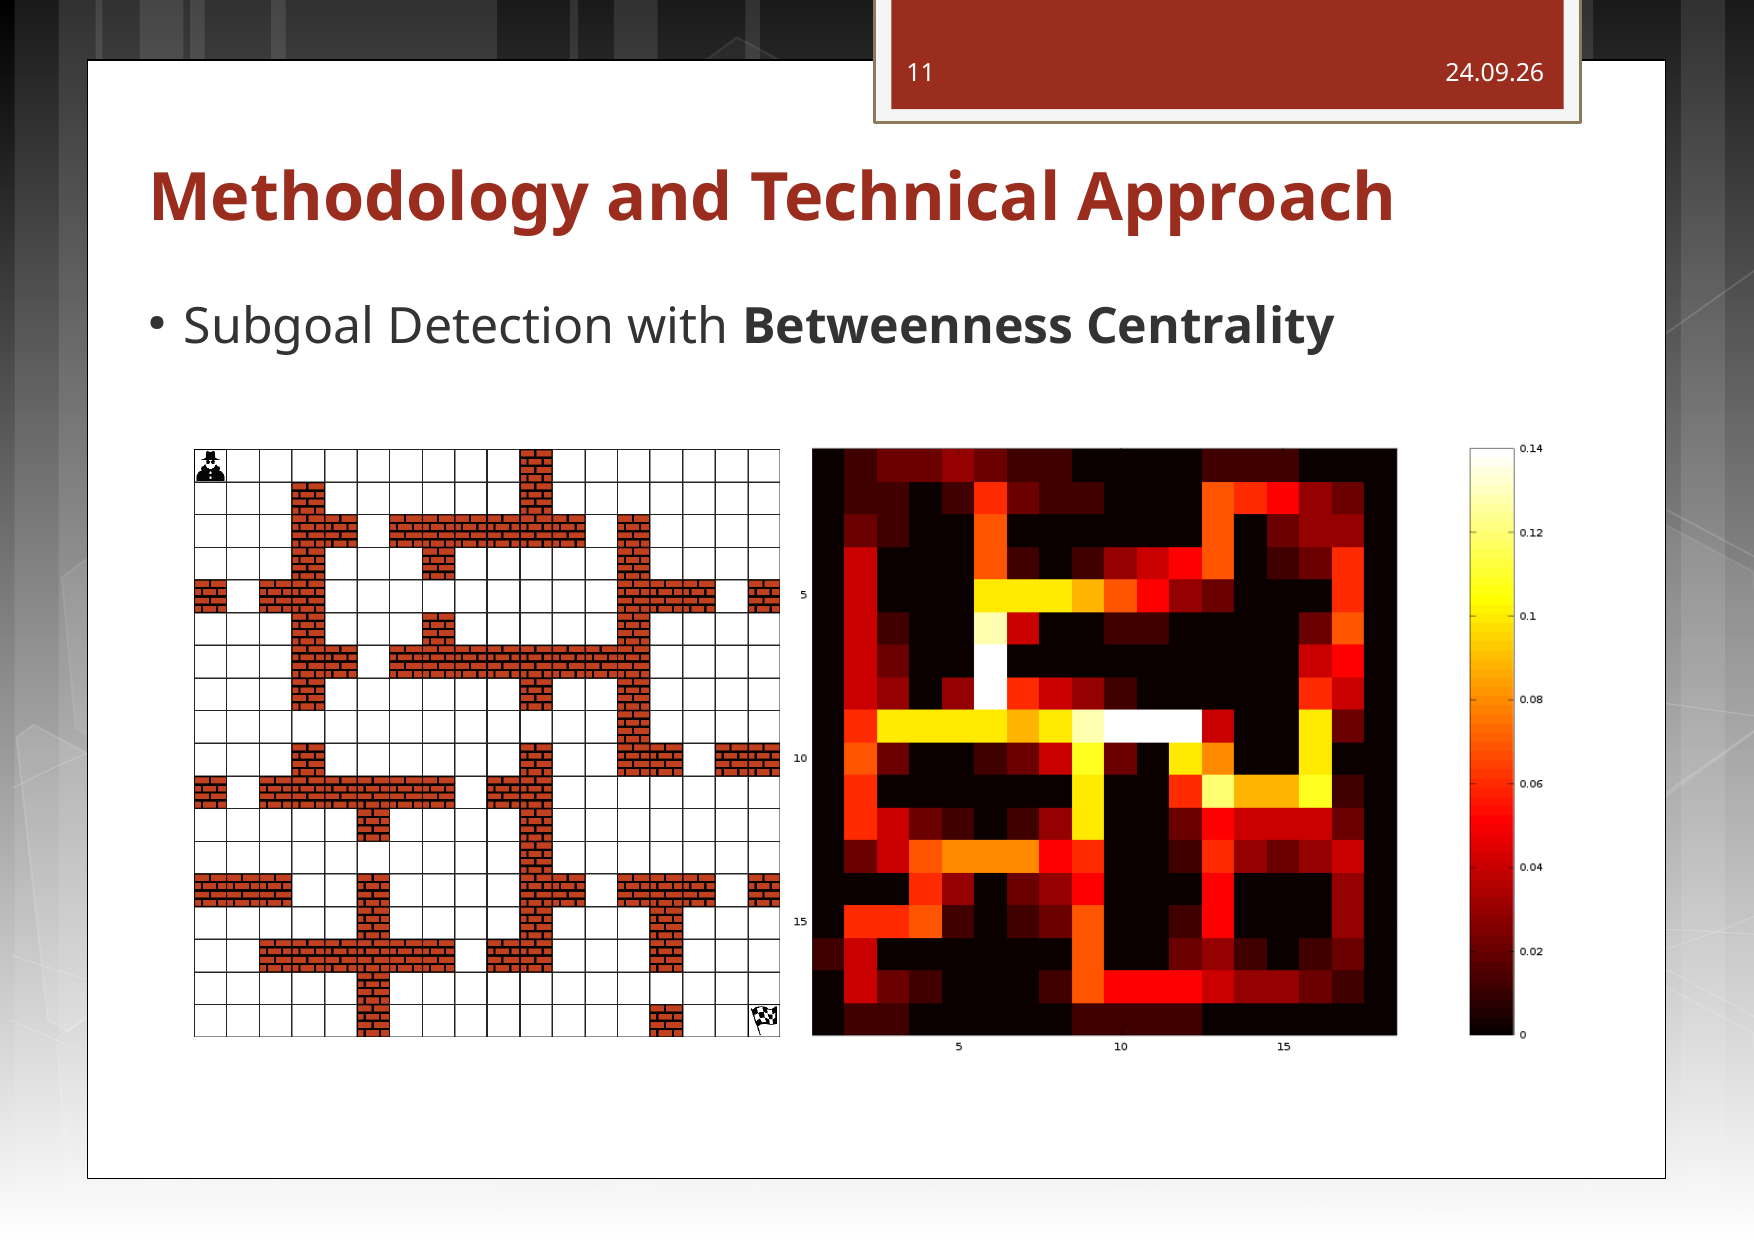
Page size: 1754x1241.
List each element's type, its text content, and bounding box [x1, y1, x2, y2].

picture [789, 434, 1560, 1061]
picture [194, 449, 780, 1037]
title Methodology and Technical Approach [88, 132, 1664, 257]
list Subgoal Detection with Betweenness Centrality [88, 289, 1664, 1175]
